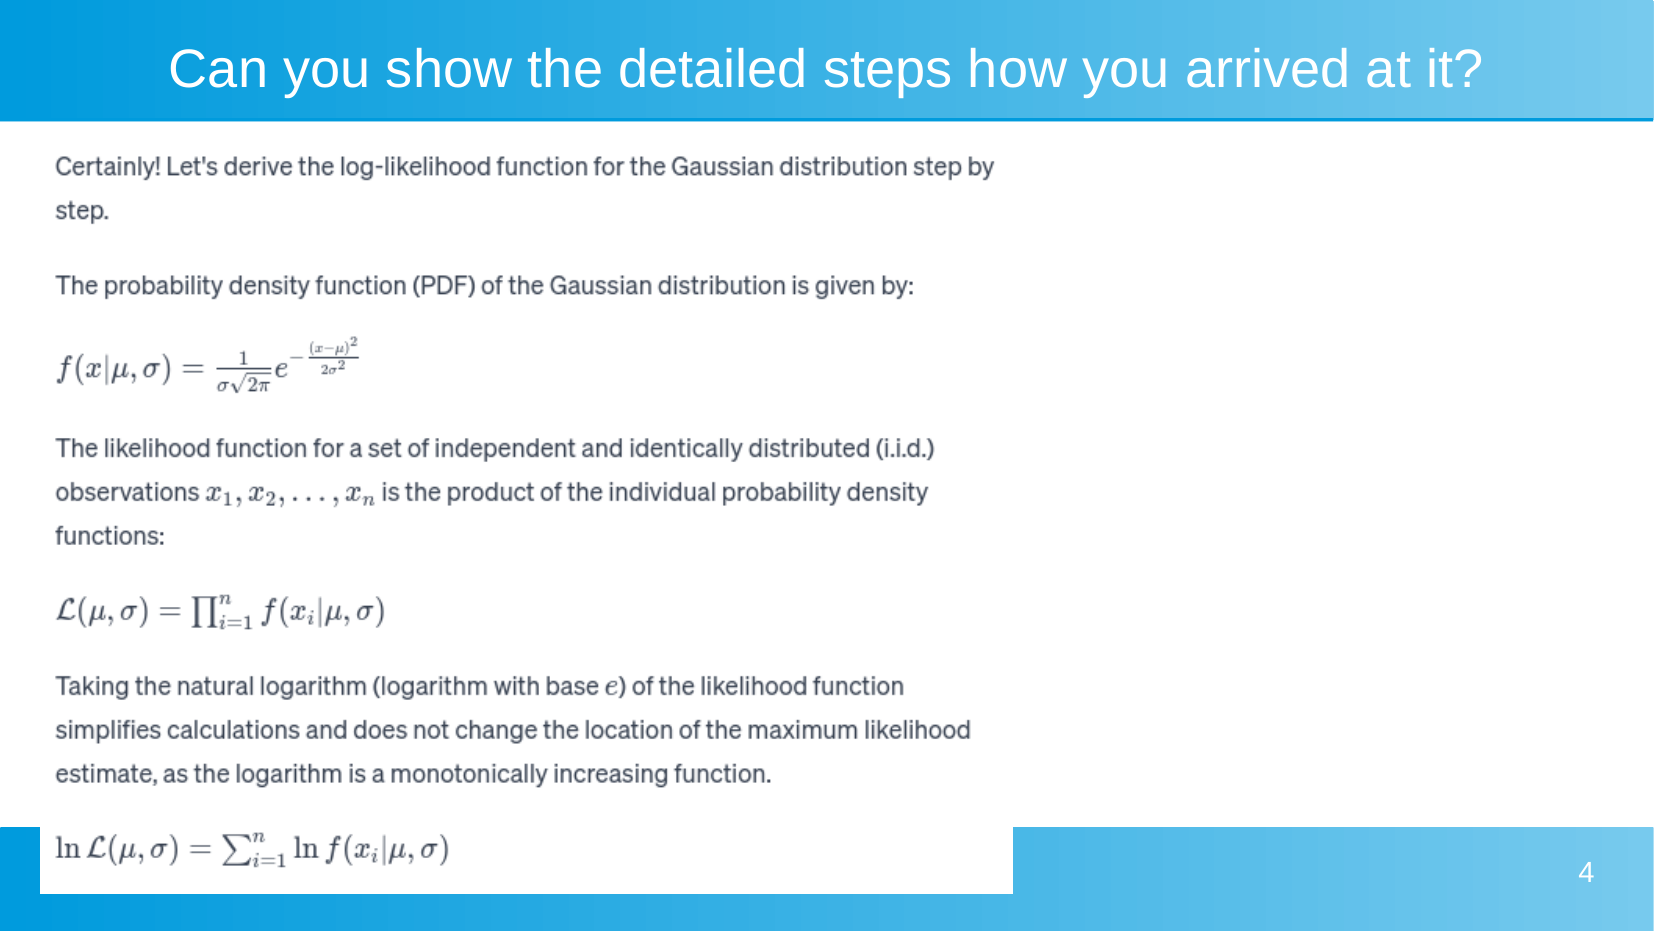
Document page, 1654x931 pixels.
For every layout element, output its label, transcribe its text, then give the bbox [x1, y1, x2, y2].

title Can you show the detailed steps how you arrived at it? [59, 29, 1595, 108]
picture [40, 149, 1013, 894]
